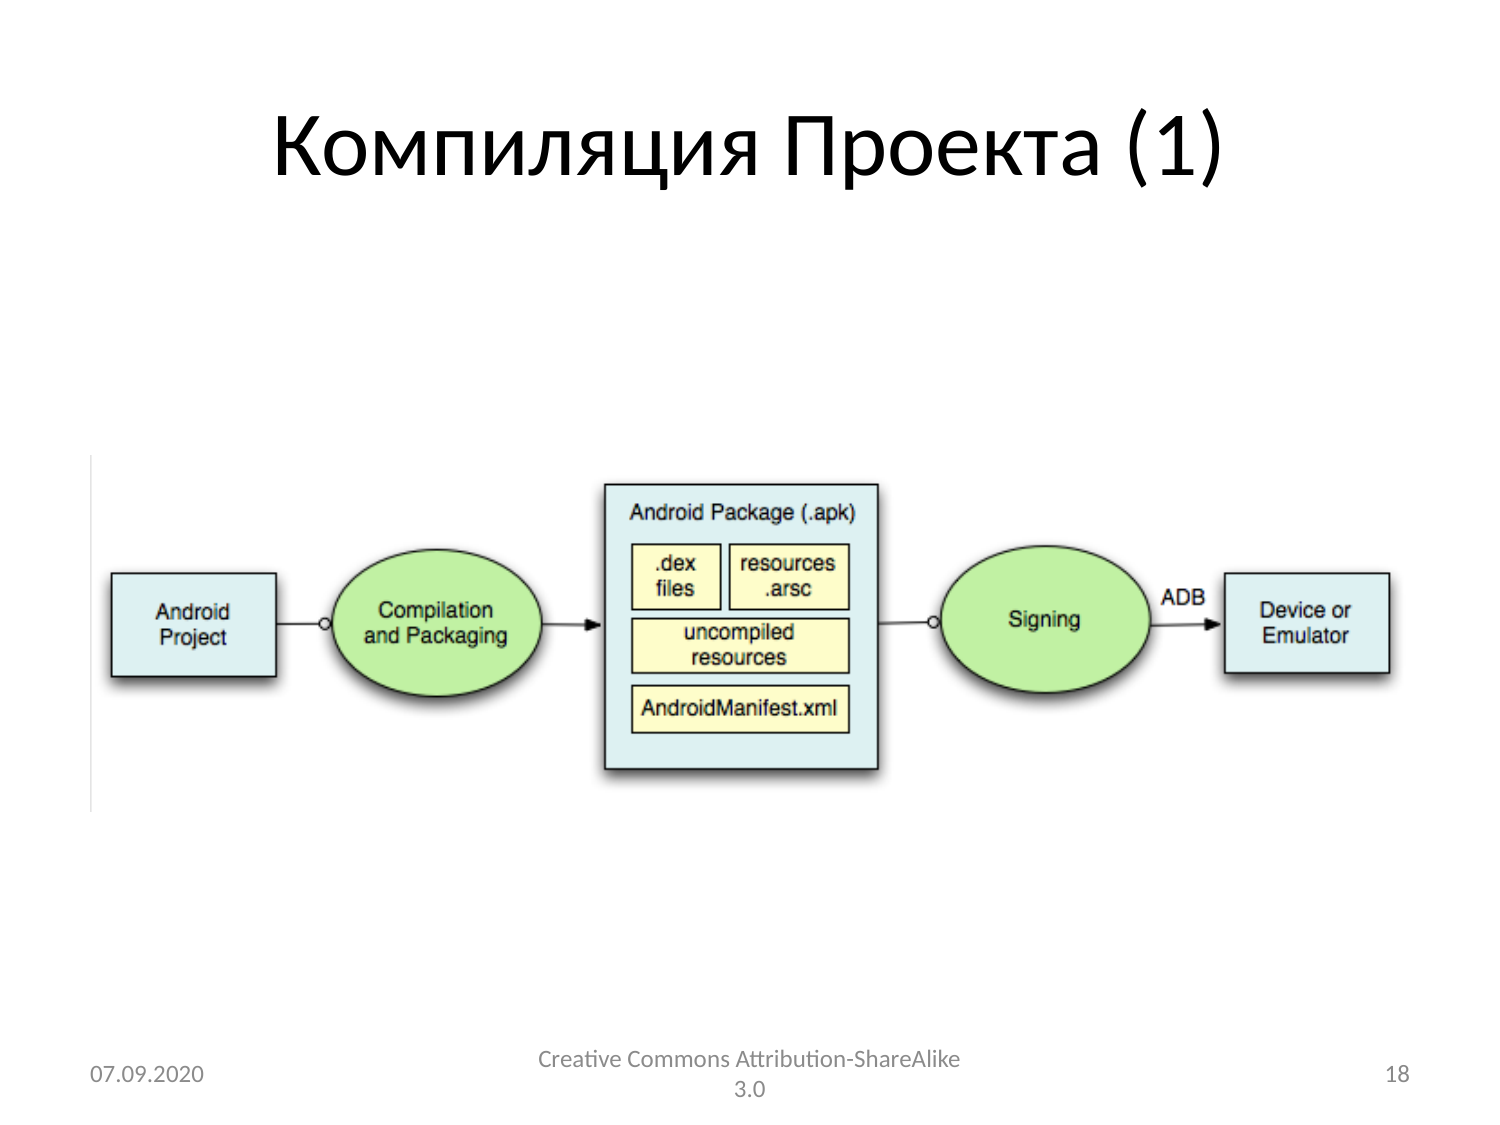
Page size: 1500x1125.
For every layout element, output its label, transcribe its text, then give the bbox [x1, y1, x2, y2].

footer Creative Commons Attribution-ShareAlike 3.0 [512, 1042, 988, 1103]
slide_number <number> [1074, 1042, 1425, 1103]
picture [75, 455, 1425, 812]
title Компиляция Проекта (1) [75, 45, 1425, 233]
